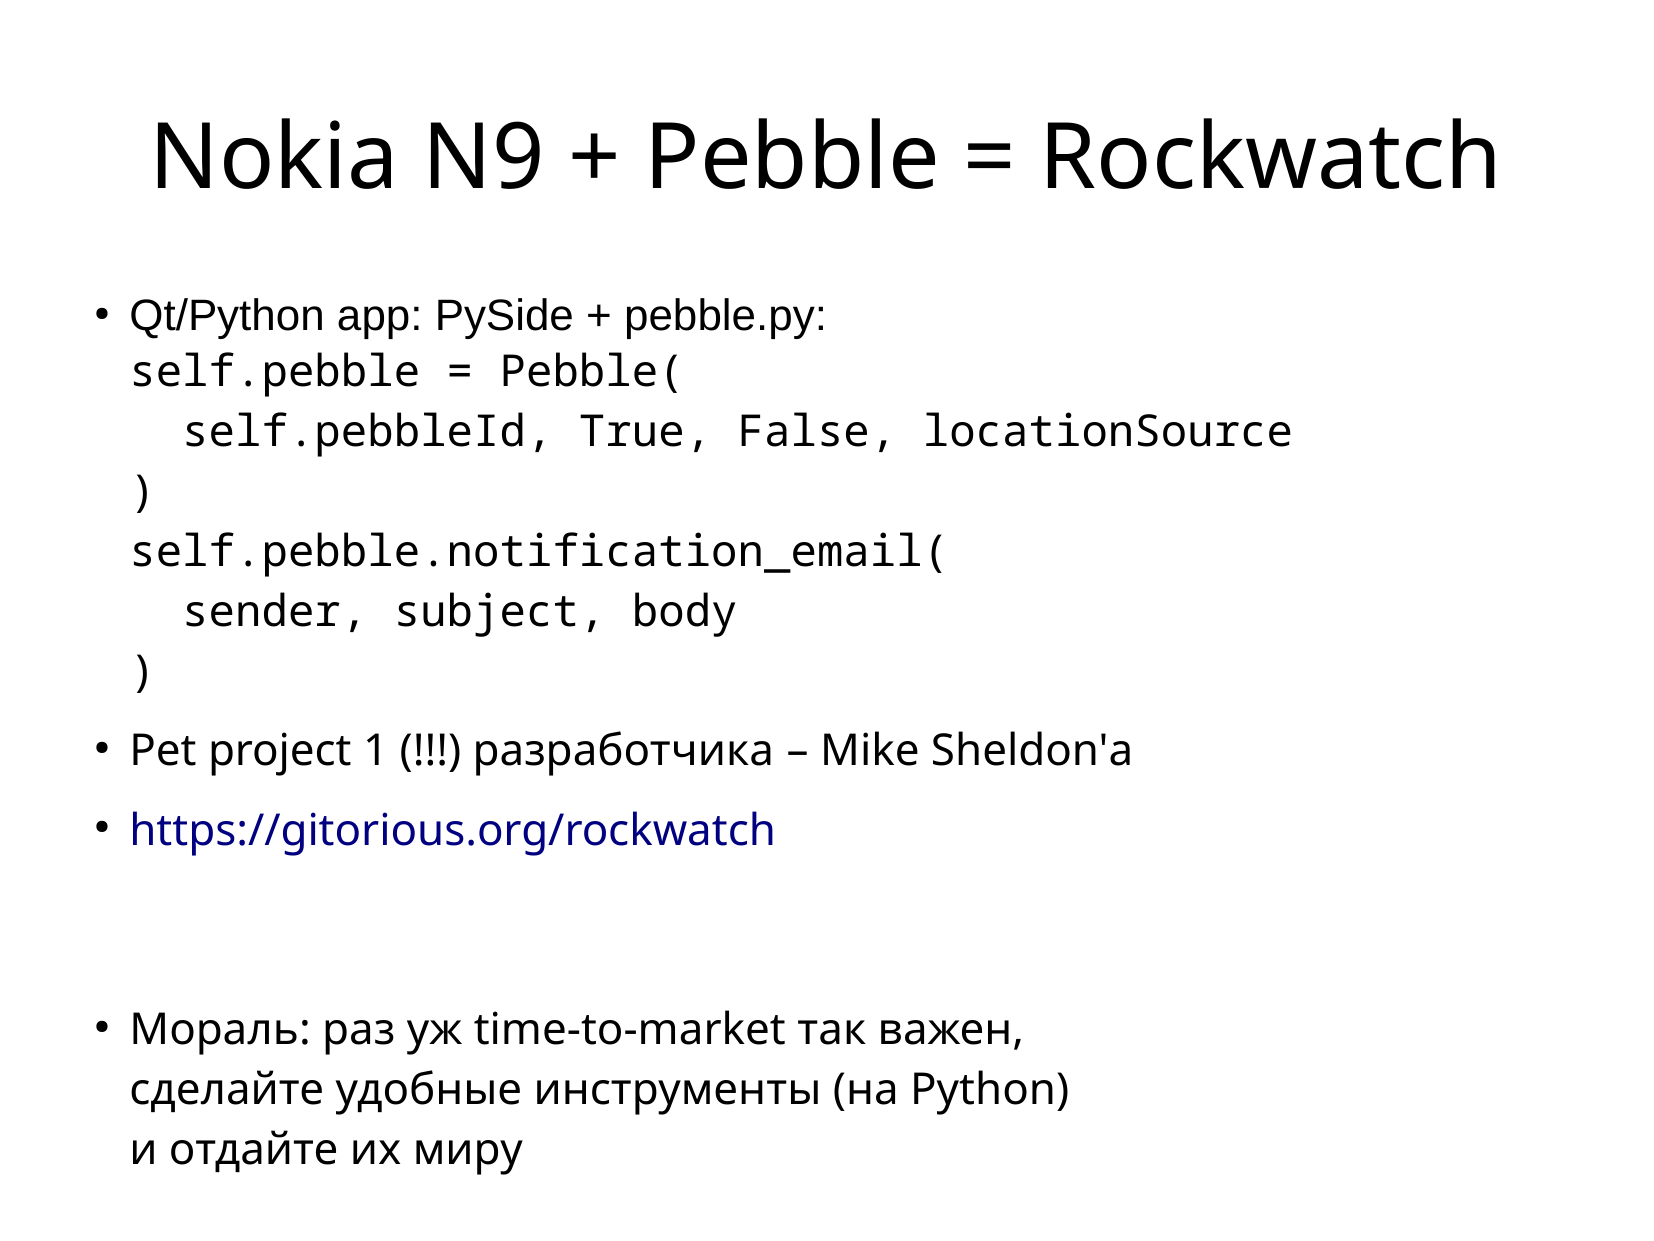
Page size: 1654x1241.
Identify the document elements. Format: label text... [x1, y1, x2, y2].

list Qt/Python app: PySide + pebble.py: self.pebble = Pebble( self.pebbleId, True, False, locationSource ) self.pebble.notification_email( sender, subject, body ) Pet project 1 (!!!) разработчика – Mike Sheldon'а https://gitorious.org/rockwatch Мораль: раз уж time-to-market так важен, сделайте удобные инструменты (на Python) и отдайте их миру [82, 290, 1571, 1186]
title Nokia N9 + Pebble = Rockwatch [82, 49, 1571, 257]
